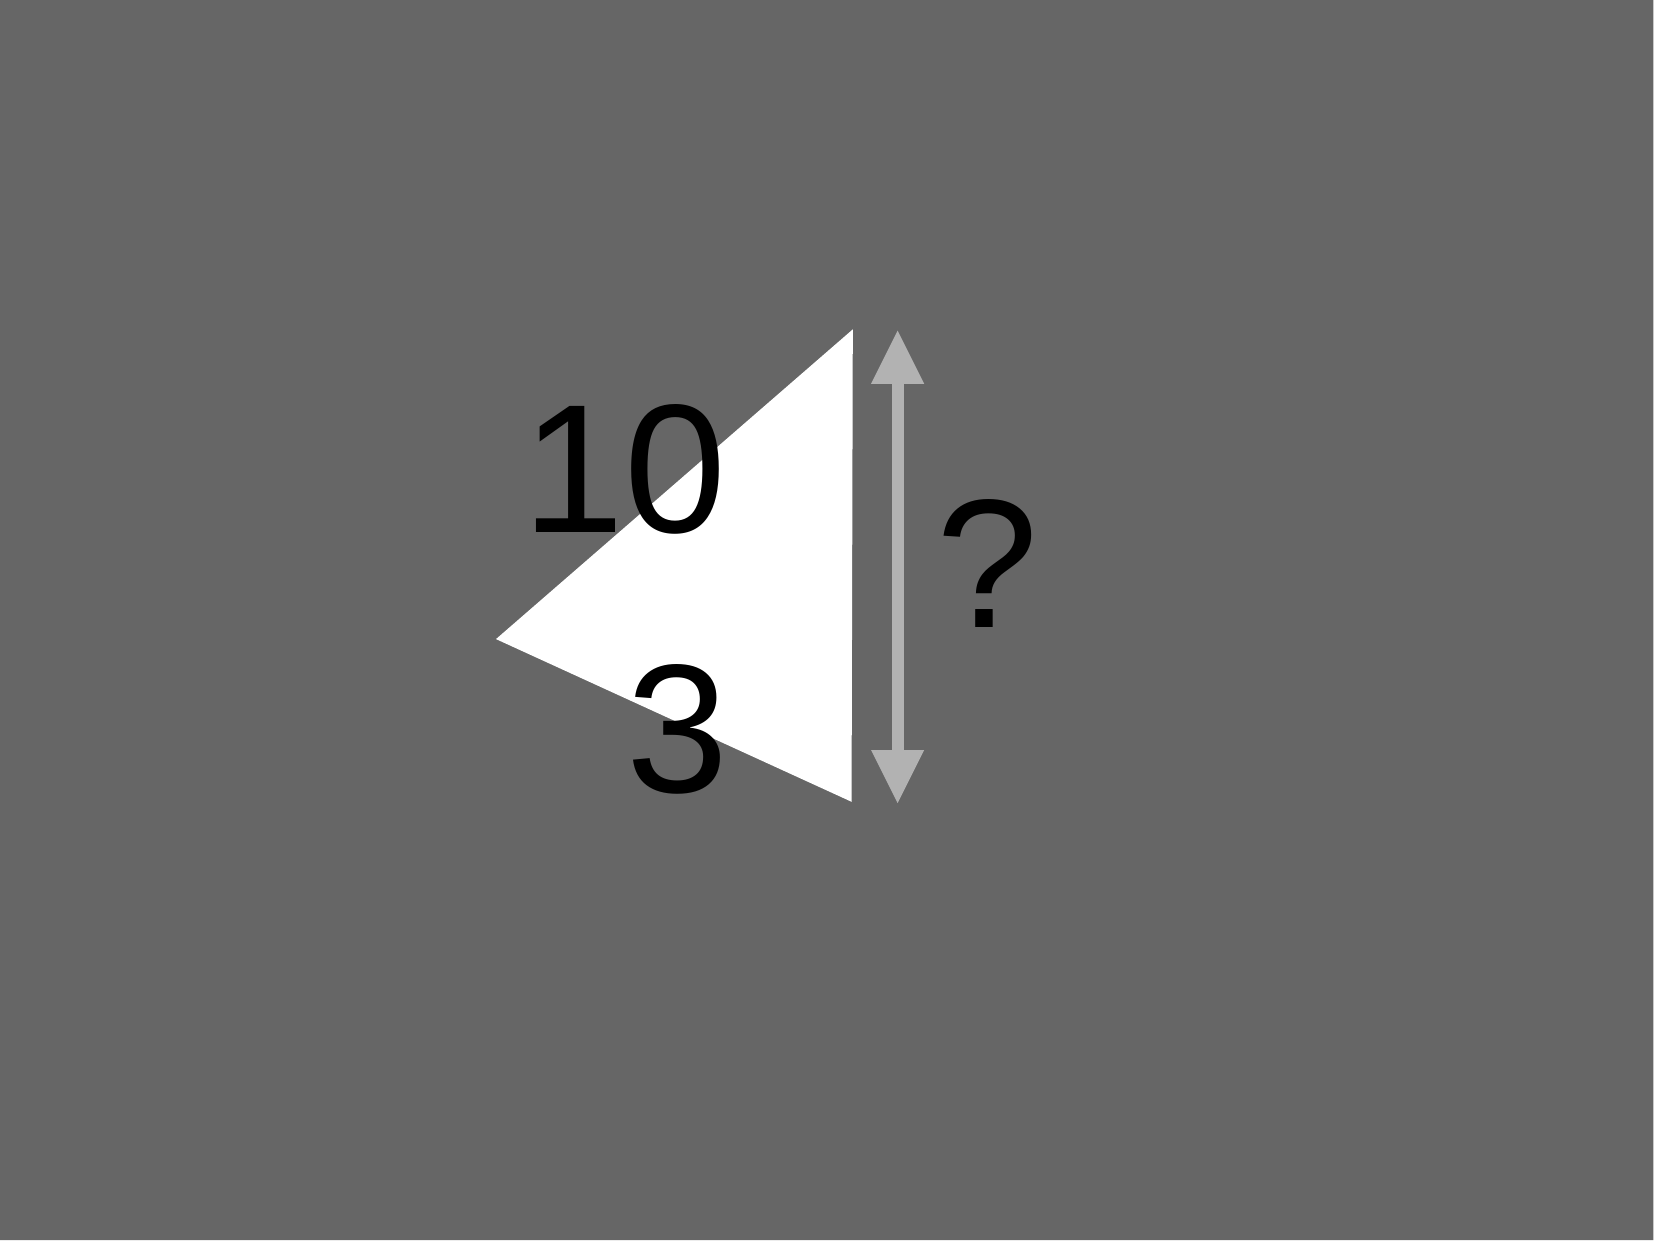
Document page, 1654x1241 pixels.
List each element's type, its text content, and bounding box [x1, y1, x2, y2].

text_box ? [921, 453, 1052, 674]
text_box [0, 0, 1654, 1241]
text_box 10 [507, 359, 780, 579]
text_box 3 [611, 619, 756, 839]
